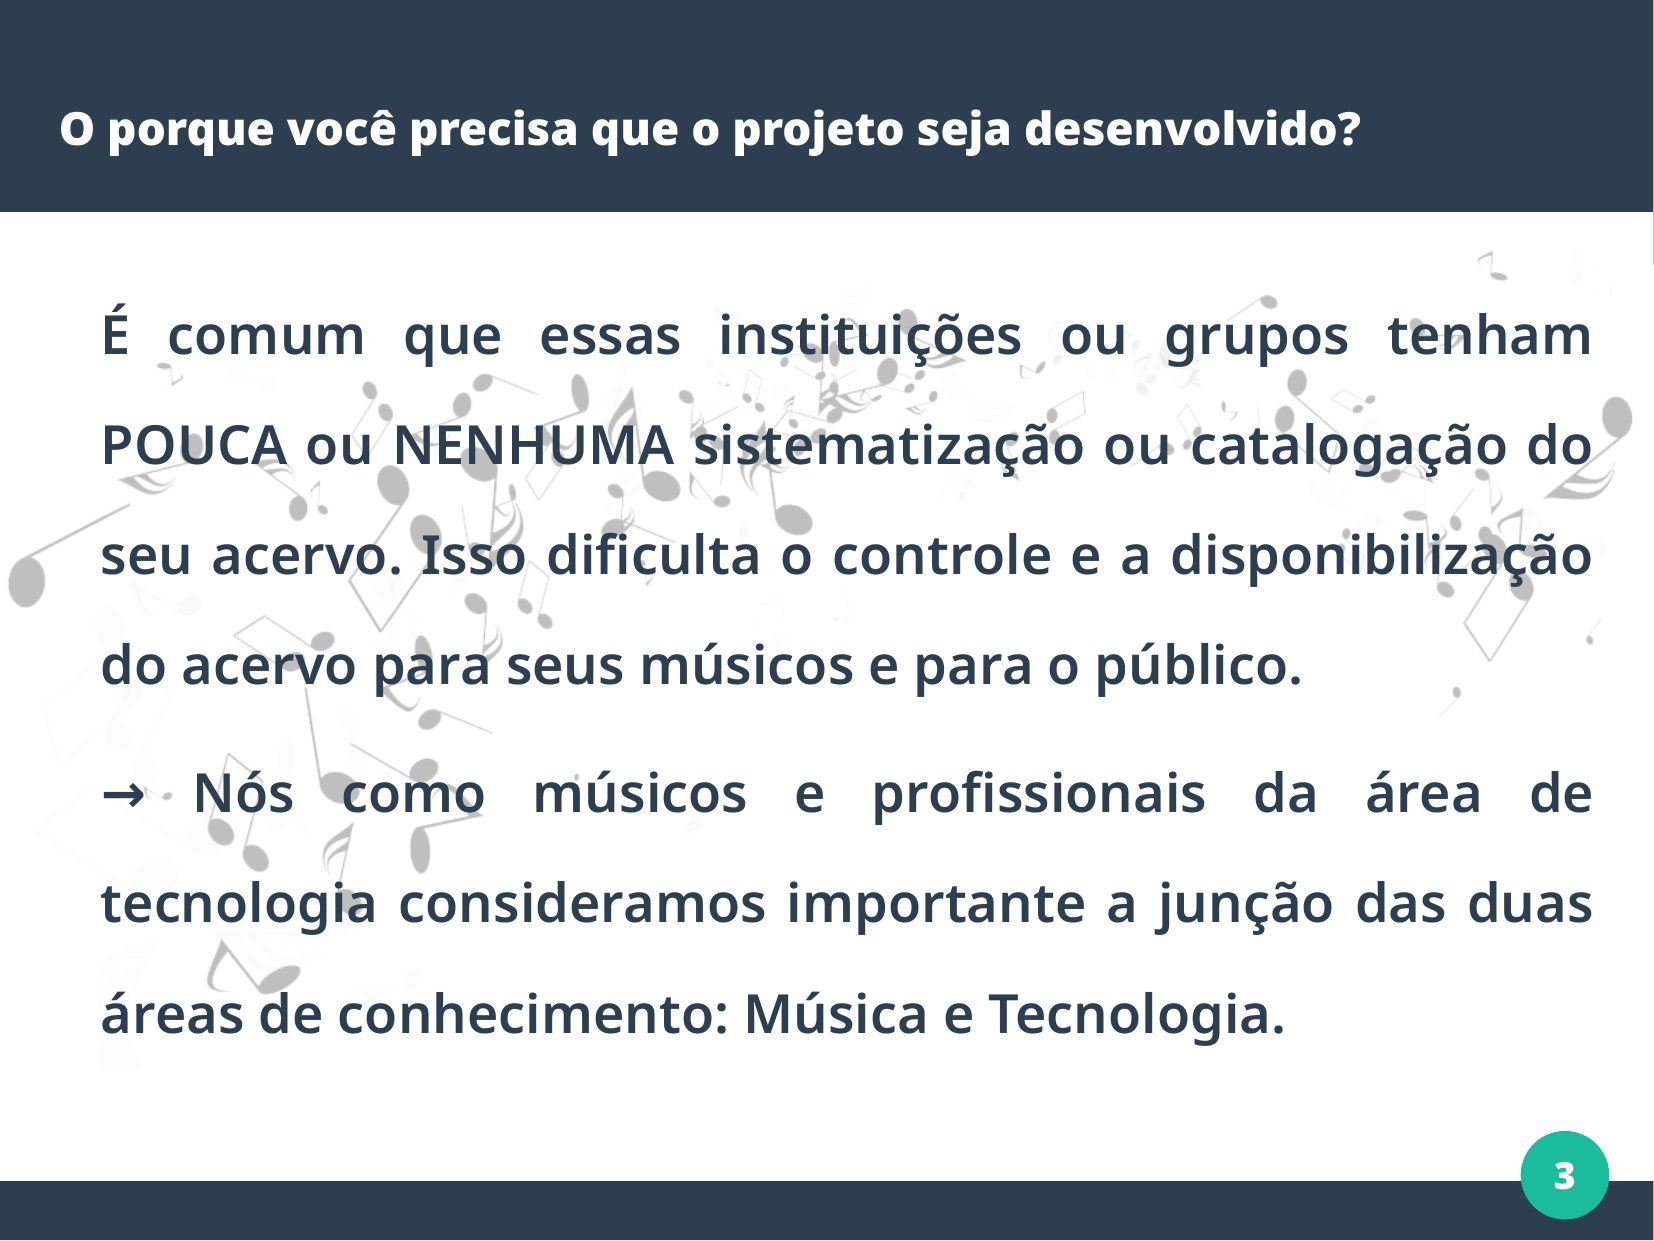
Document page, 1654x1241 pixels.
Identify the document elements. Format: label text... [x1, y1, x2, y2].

picture [0, 212, 1654, 1070]
title O porque você precisa que o projeto seja desenvolvido? [59, 49, 1595, 207]
list É comum que essas instituições ou grupos tenham POUCA ou NENHUMA sistematização ou catalogação do seu acervo. Isso dificulta o controle e a disponibilização do acervo para seus músicos e para o público. → Nós como músicos e profissionais da área de tecnologia consideramos importante a junção das duas áreas de conhecimento: Música e Tecnologia. [59, 259, 1595, 1087]
